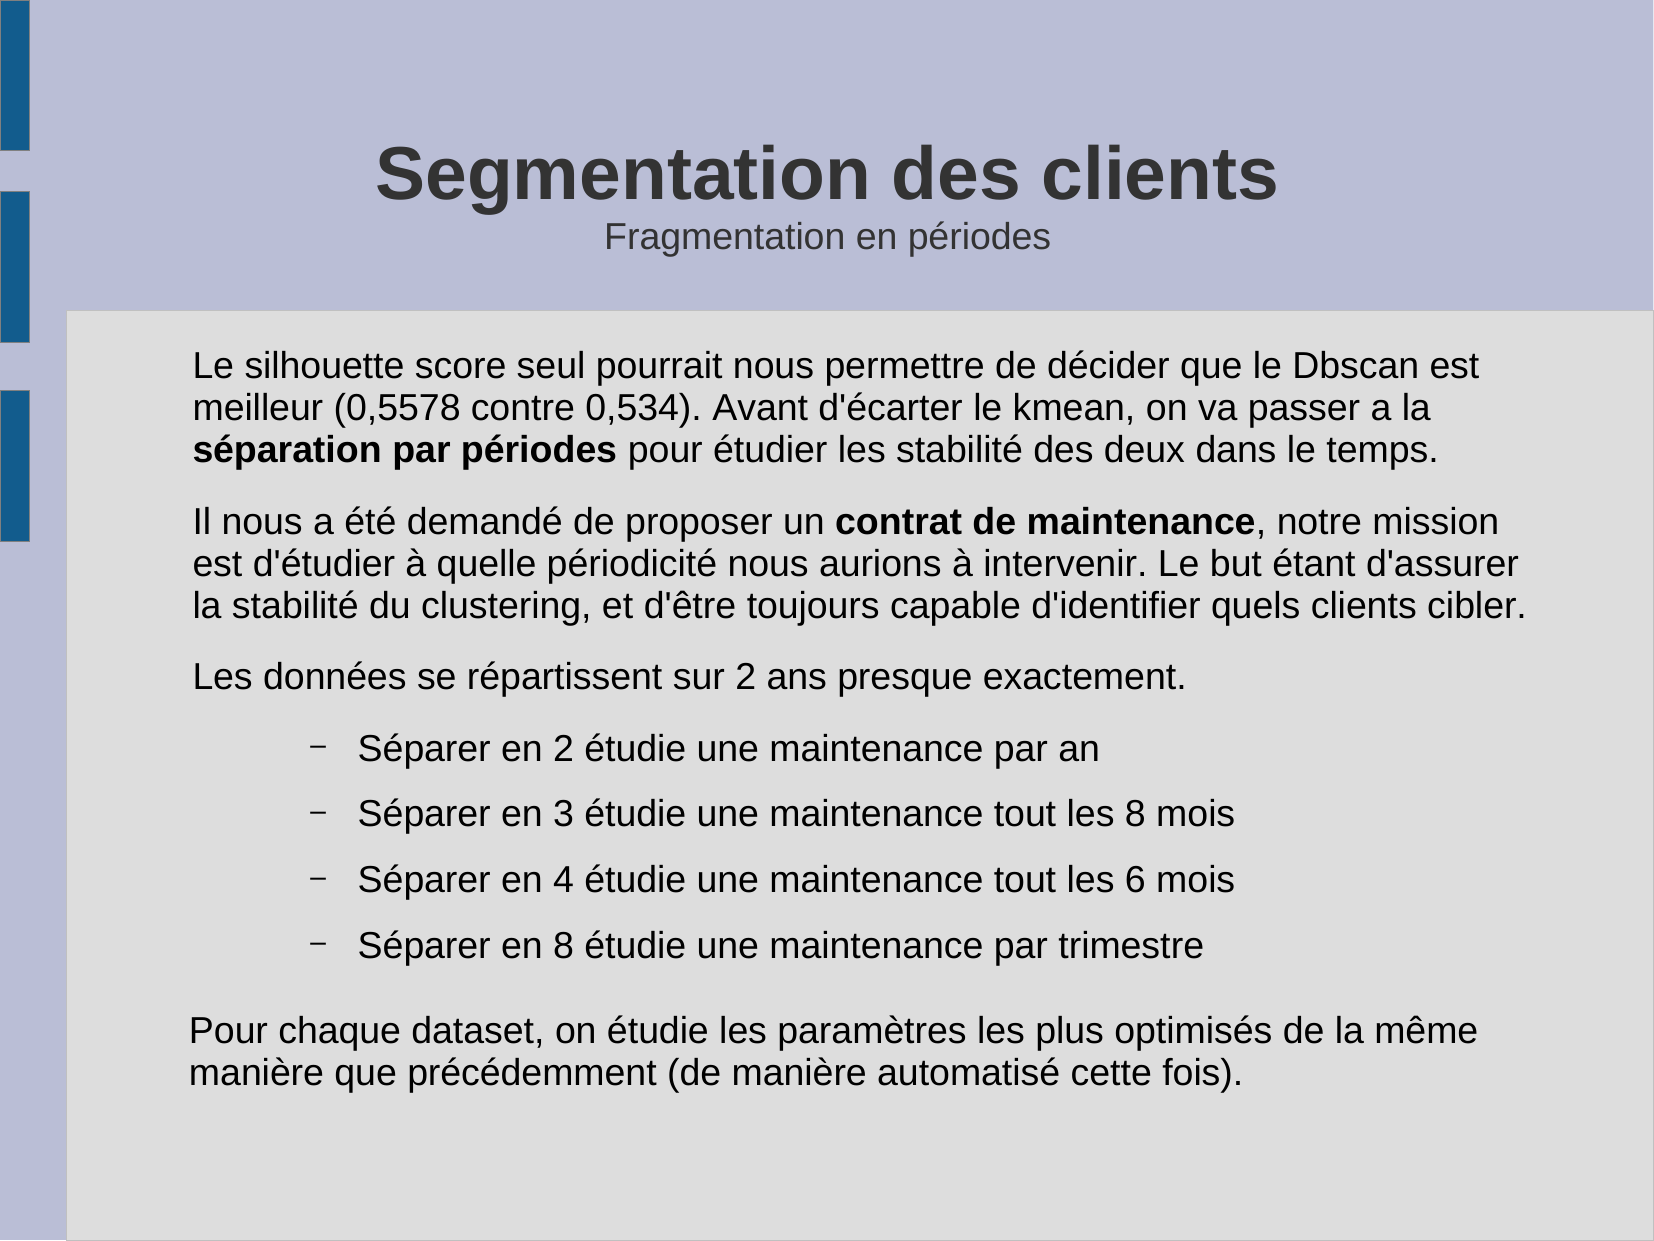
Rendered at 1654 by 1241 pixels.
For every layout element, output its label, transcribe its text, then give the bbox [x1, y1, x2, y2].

text_box Pour chaque dataset, on étudie les paramètres les plus optimisés de la même manière que précédemment (de manière automatisé cette fois). [188, 1009, 1512, 1094]
title Segmentation des clients Fragmentation en périodes [121, 91, 1534, 299]
list Le silhouette score seul pourrait nous permettre de décider que le Dbscan est meilleur (0,5578 contre 0,534). Avant d'écarter le kmean, on va passer a la séparation par périodes pour étudier les stabilité des deux dans le temps. Il nous a été demandé de proposer un contrat de maintenance, notre mission est d'étudier à quelle périodicité nous aurions à intervenir. Le but étant d'assurer la stabilité du clustering, et d'être toujours capable d'identifier quels clients cibler. Les données se répartissent sur 2 ans presque exactement. Séparer en 2 étudie une maintenance par an Séparer en 3 étudie une maintenance tout les 8 mois Séparer en 4 étudie une maintenance tout les 6 mois Séparer en 8 étudie une maintenance par trimestre [121, 344, 1534, 1127]
